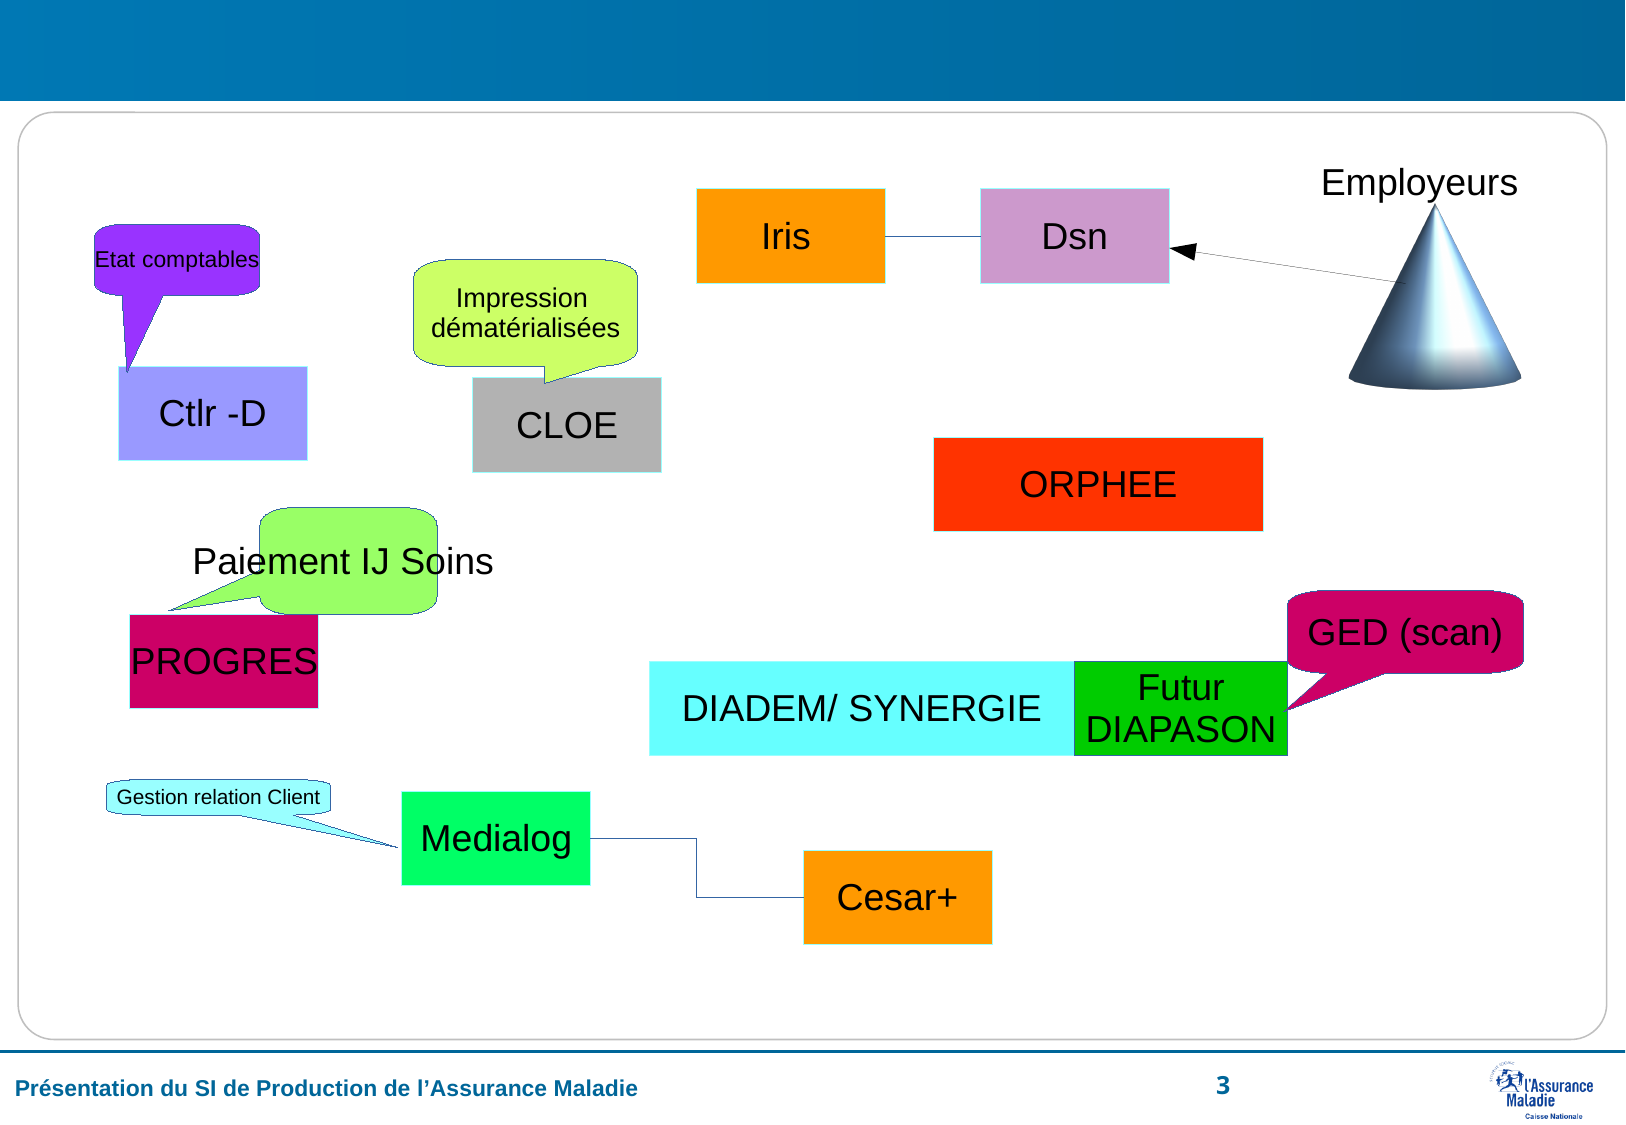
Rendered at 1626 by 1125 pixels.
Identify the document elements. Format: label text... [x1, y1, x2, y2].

text_box CLOE [472, 377, 662, 473]
picture [1484, 1056, 1595, 1120]
text_box Medialog [401, 791, 591, 886]
text_box Gestion relation Client [106, 779, 398, 848]
text_box Ctlr -D [118, 366, 308, 461]
text_box DIADEM/ SYNERGIE [649, 661, 1074, 756]
text_box Futur DIAPASON [1074, 661, 1288, 756]
text_box Etat comptables [94, 224, 260, 373]
text_box PROGRES [129, 614, 319, 709]
text_box Cesar+ [803, 850, 993, 945]
text_box Employeurs [1306, 153, 1625, 253]
text_box ORPHEE [933, 437, 1264, 532]
text_box Paiement IJ Soins [168, 507, 438, 615]
text_box GED (scan) [1283, 590, 1524, 712]
text_box Dsn [980, 188, 1170, 284]
text_box Iris [696, 188, 886, 284]
text_box Impression dématérialisées [413, 259, 638, 384]
